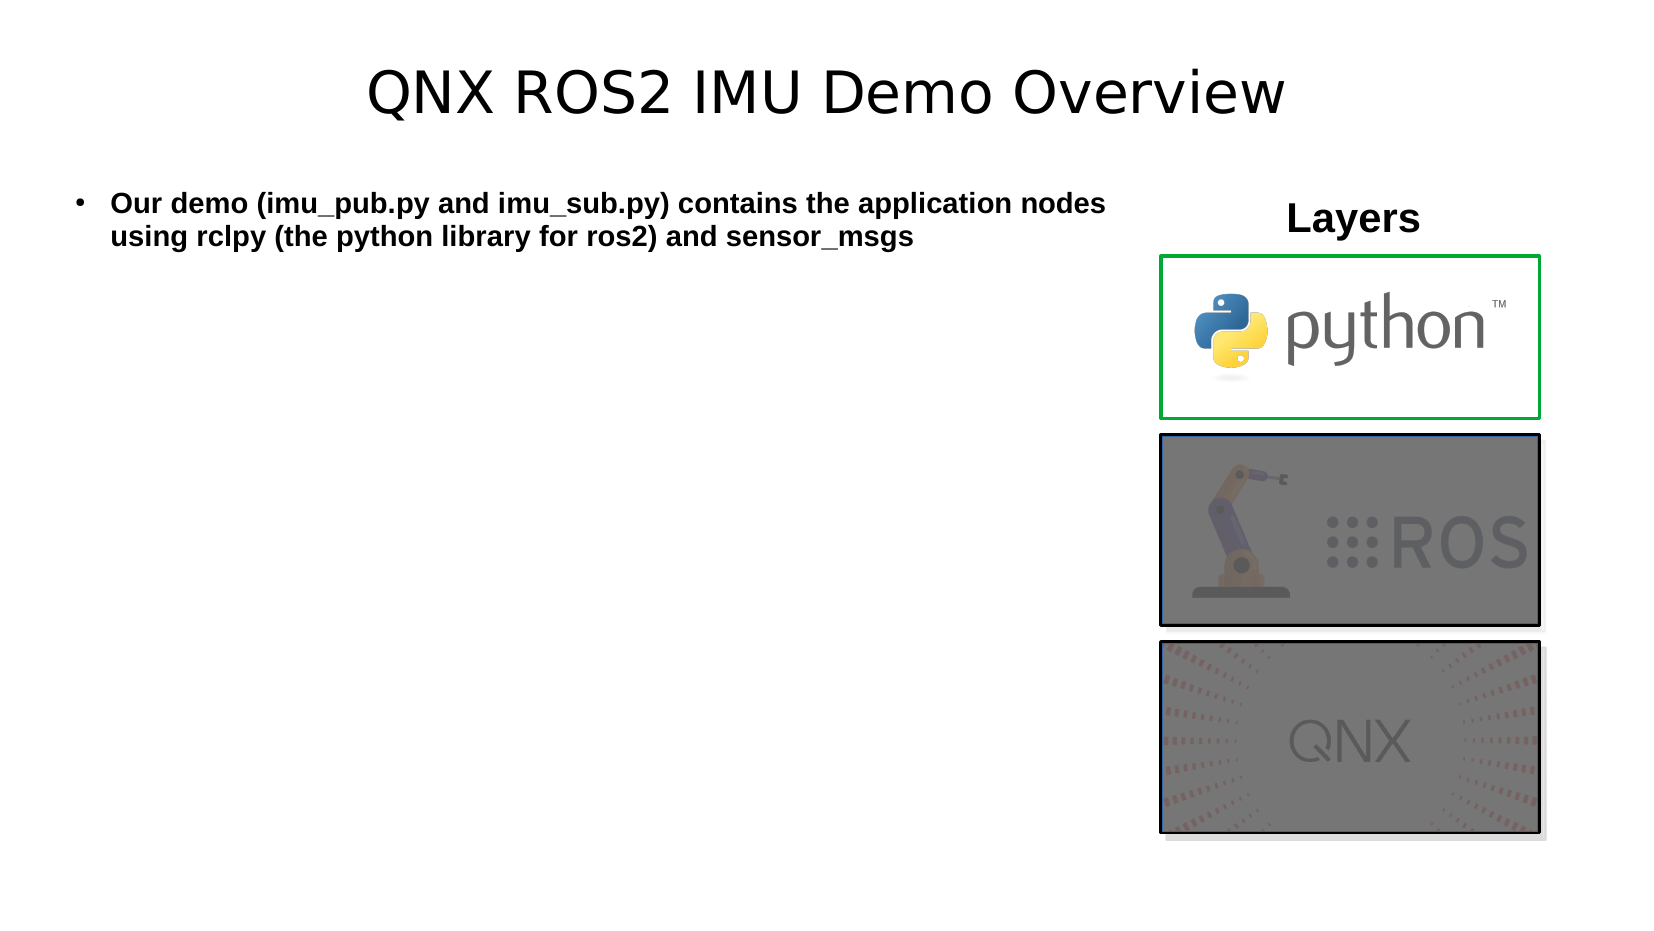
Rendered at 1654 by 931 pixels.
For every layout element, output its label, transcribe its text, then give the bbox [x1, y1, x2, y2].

text_box [1162, 436, 1538, 624]
text_box [1162, 643, 1538, 832]
title QNX ROS2 IMU Demo Overview [82, 37, 1571, 151]
text_box Our demo (imu_pub.py and imu_sub.py) contains the application nodes using rclpy (the python library for ros2) and sensor_msgs [75, 187, 1126, 863]
text_box Layers [1241, 187, 1467, 249]
picture [1162, 257, 1538, 417]
